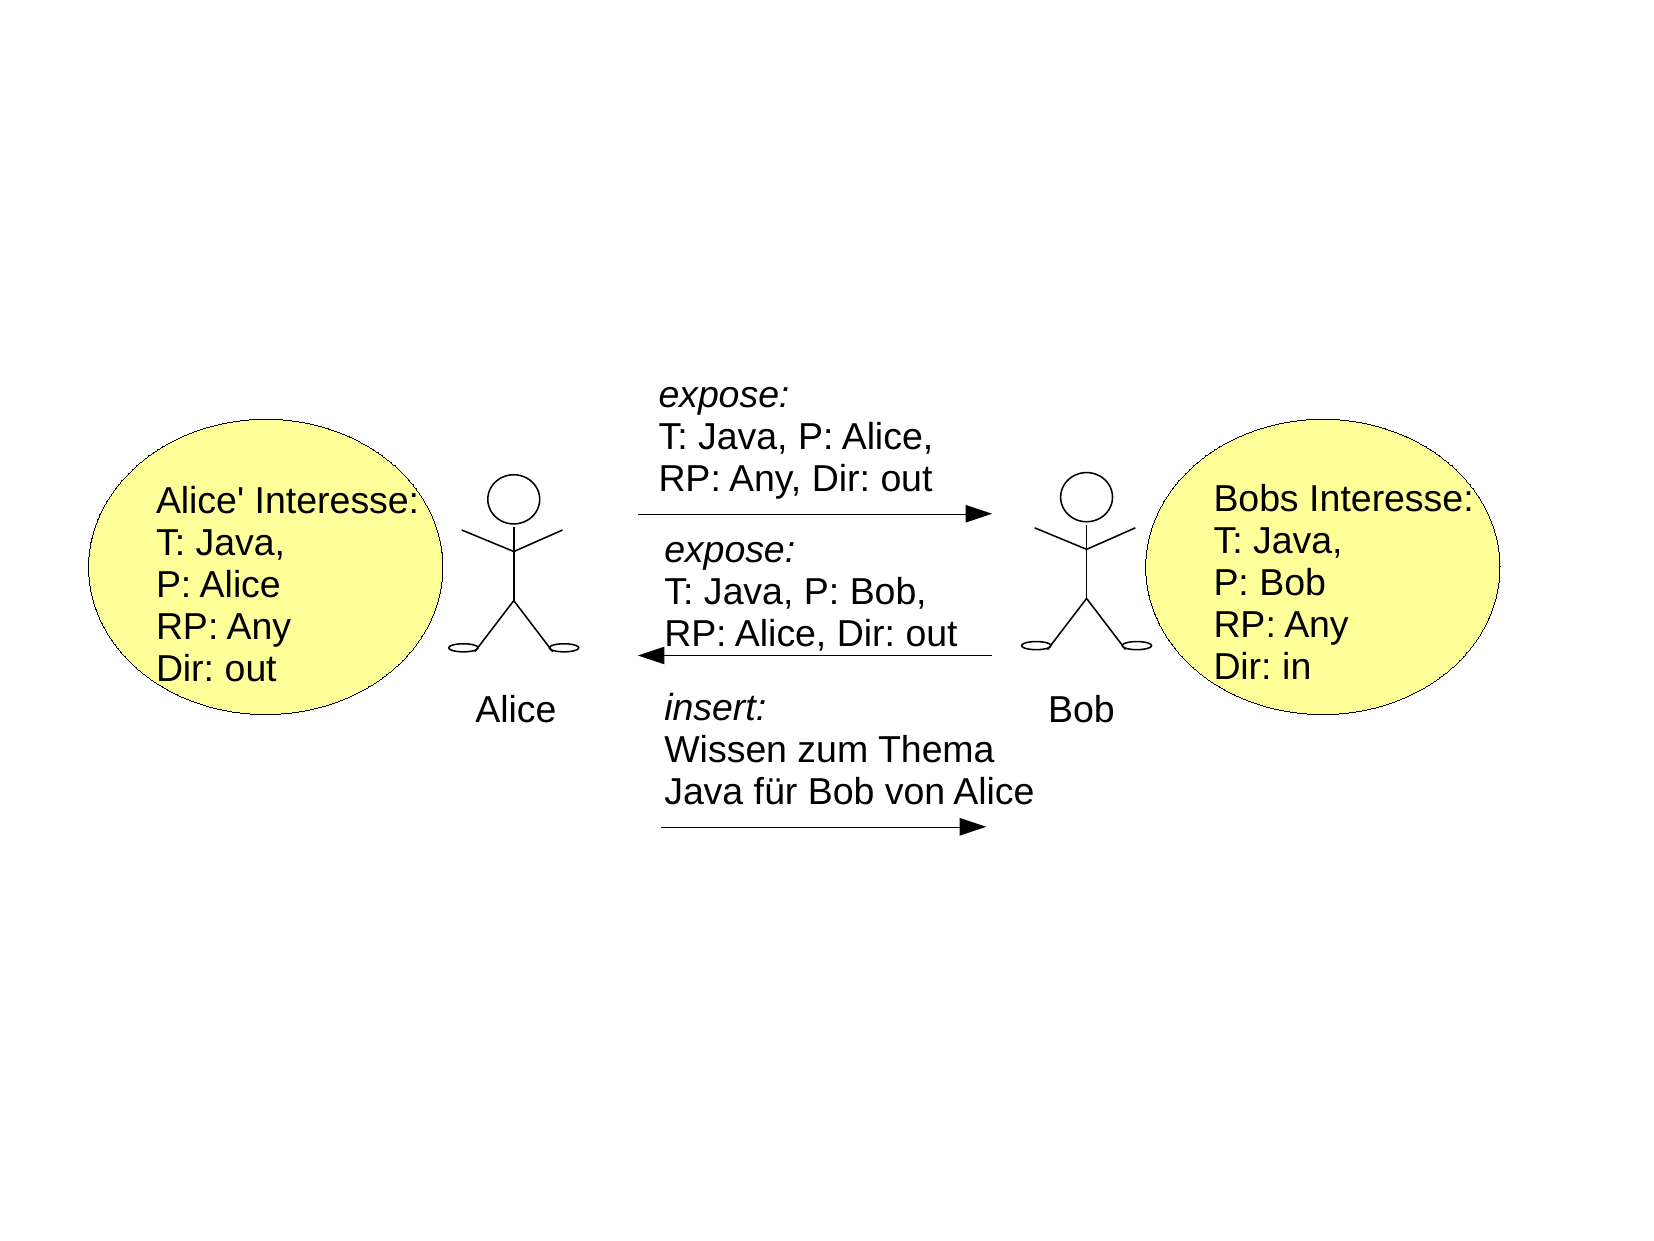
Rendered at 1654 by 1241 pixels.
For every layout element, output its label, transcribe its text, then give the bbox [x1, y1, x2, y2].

text_box [1489, 515, 1501, 619]
text_box [1145, 419, 1457, 672]
text_box [88, 419, 402, 672]
text_box Bobs Interesse: T: Java, P: Bob RP: Any Dir: in [1198, 470, 1489, 696]
text_box expose: T: Java, P: Bob, RP: Alice, Dir: out [649, 521, 984, 662]
text_box Alice [460, 681, 579, 739]
text_box [184, 698, 348, 715]
text_box [1236, 696, 1409, 715]
text_box insert: Wissen zum Thema Java für Bob von Alice [649, 679, 1050, 820]
text_box Bob [1050, 681, 1152, 739]
text_box expose: T: Java, P: Alice, RP: Any, Dir: out [643, 366, 958, 507]
text_box Alice' Interesse: T: Java, P: Alice RP: Any Dir: out [141, 472, 435, 698]
text_box [435, 523, 443, 611]
